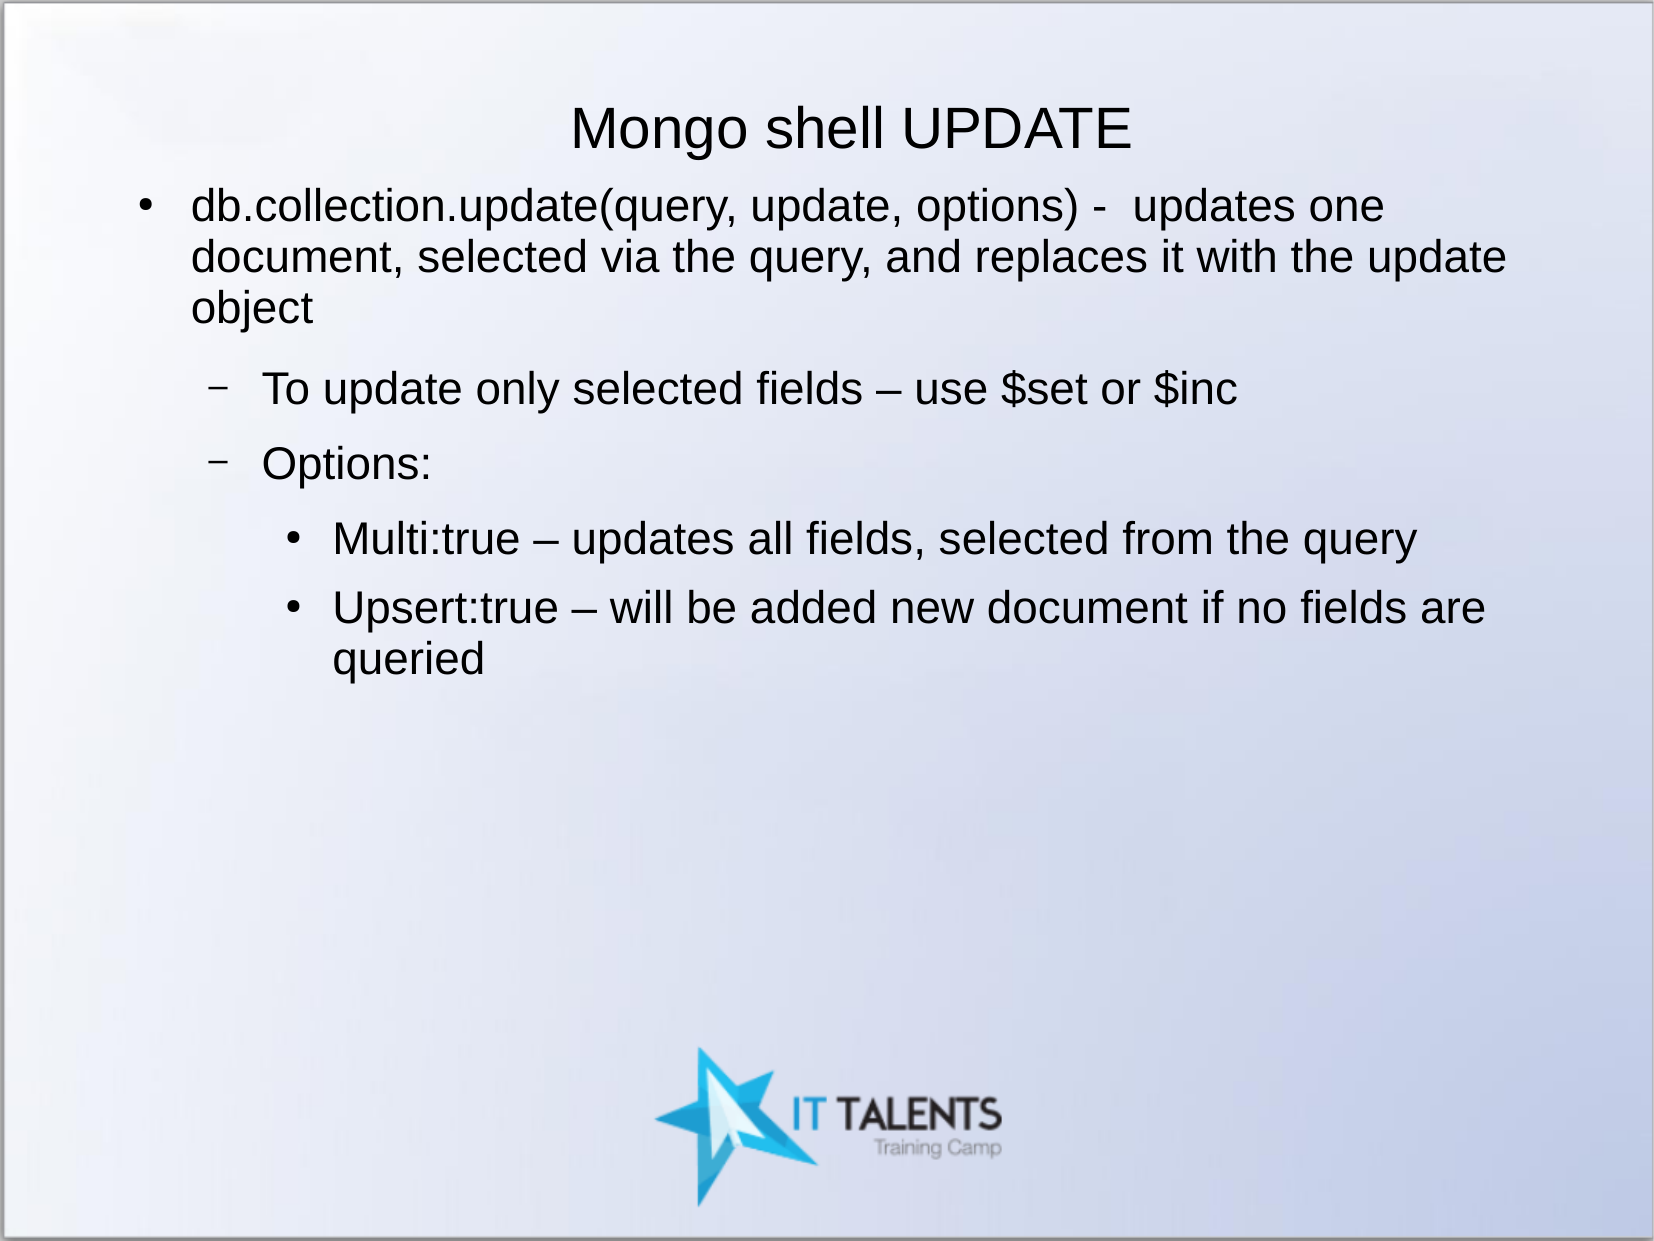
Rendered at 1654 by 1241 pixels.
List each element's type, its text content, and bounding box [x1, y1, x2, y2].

list db.collection.update(query, update, options) - updates one document, selected via the query, and replaces it with the update object To update only selected fields – use $set or $inc Options: Multi:true – updates all fields, selected from the query Upsert:true – will be added new document if no fields are queried [120, 180, 1609, 1090]
title Mongo shell UPDATE [90, 62, 1579, 196]
picture [0, 0, 1654, 1241]
